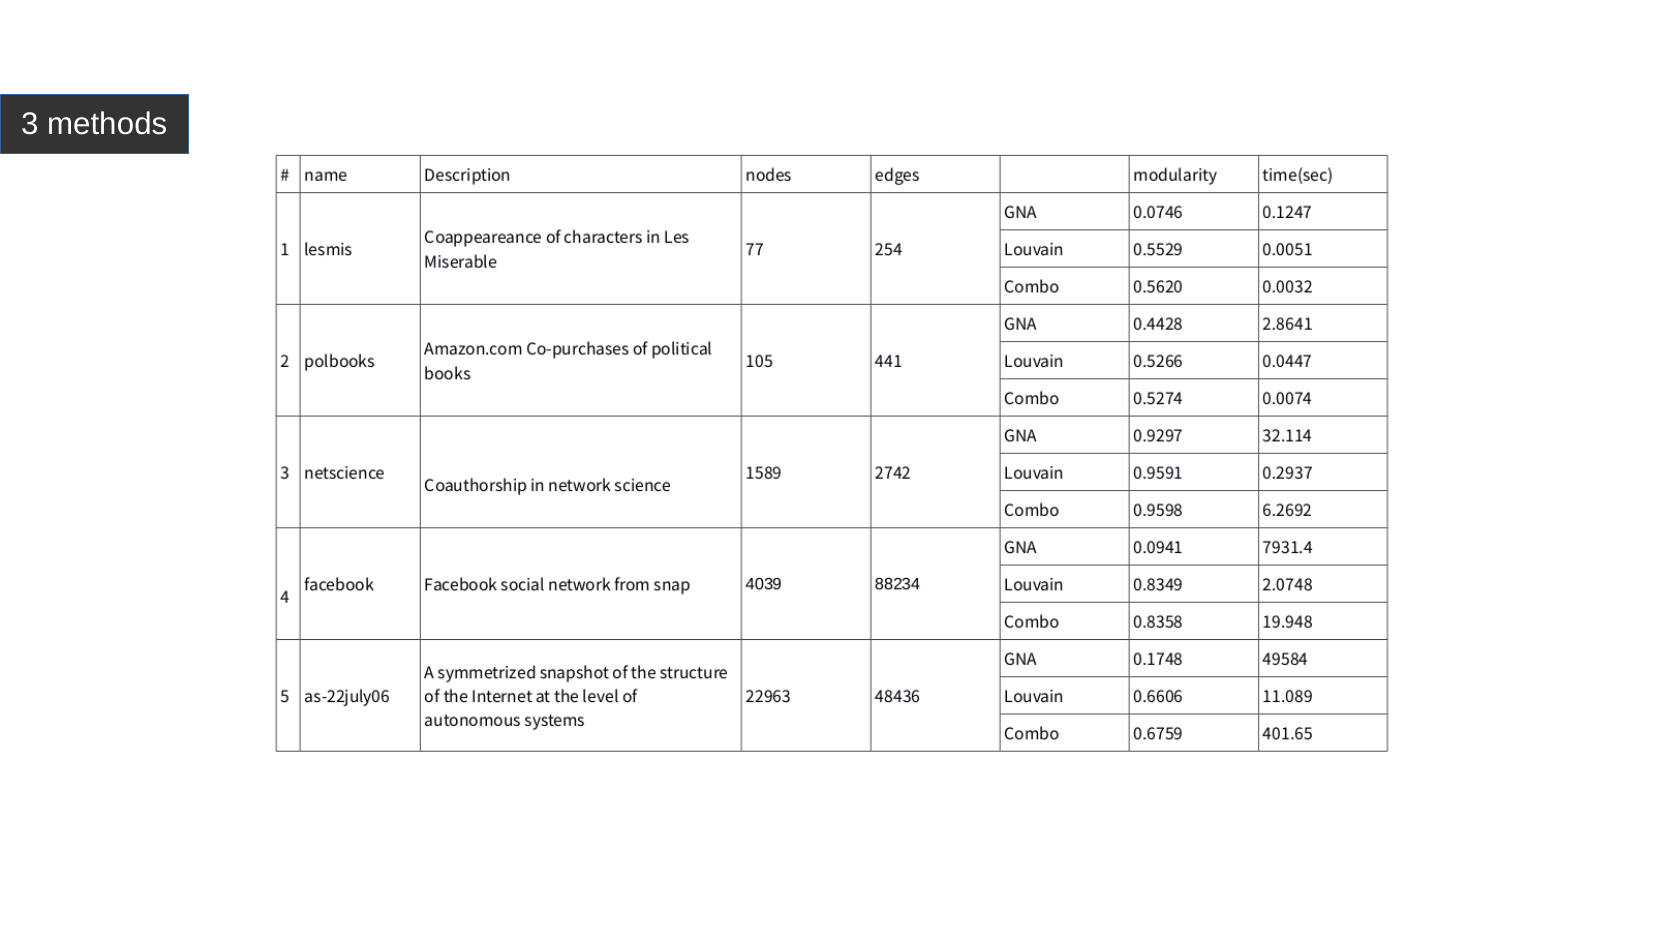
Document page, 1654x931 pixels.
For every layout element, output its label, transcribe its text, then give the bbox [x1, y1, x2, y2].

text_box 3 methods [0, 94, 189, 154]
picture [236, 134, 1418, 796]
